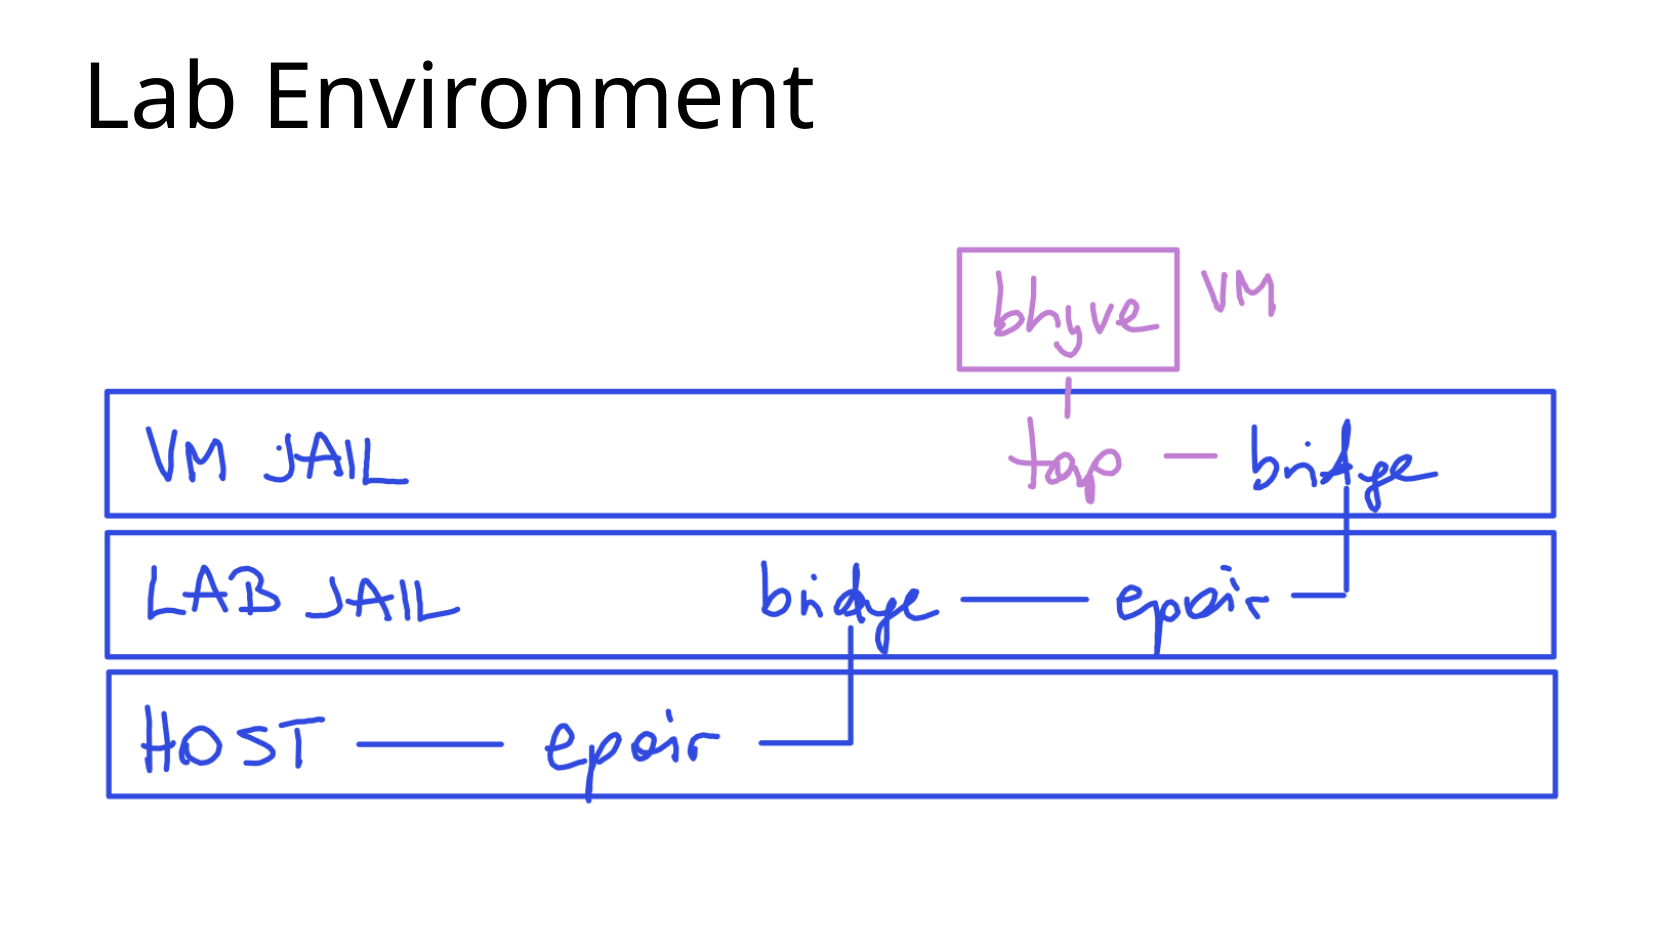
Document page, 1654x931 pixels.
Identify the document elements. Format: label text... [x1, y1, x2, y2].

title Lab Environment [82, 37, 1571, 150]
picture [82, 231, 1571, 819]
